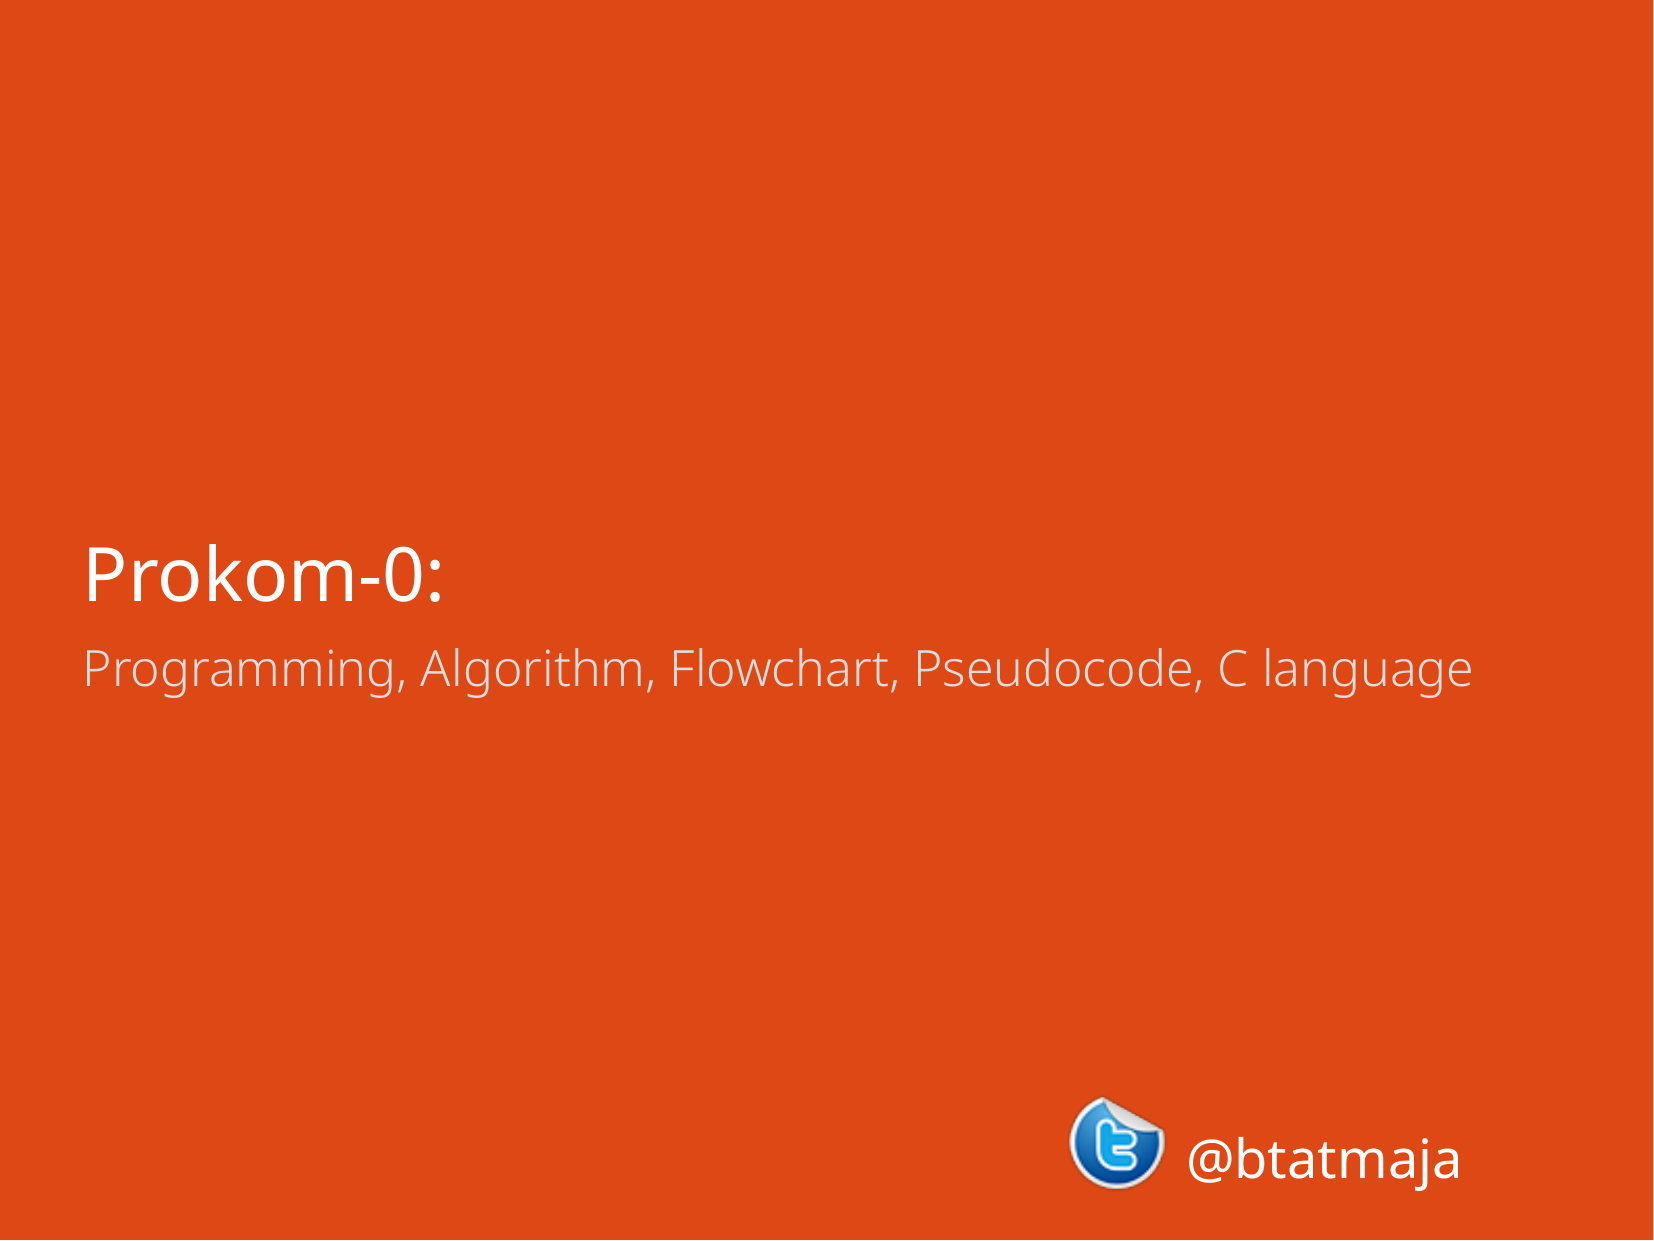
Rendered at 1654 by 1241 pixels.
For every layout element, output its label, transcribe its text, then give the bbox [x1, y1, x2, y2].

picture [1067, 1093, 1168, 1194]
title Prokom-0: [82, 519, 1571, 625]
subtitle Programming, Algorithm, Flowchart, Pseudocode, C language [82, 625, 1571, 709]
text_box @btatmaja [1171, 1112, 1485, 1190]
